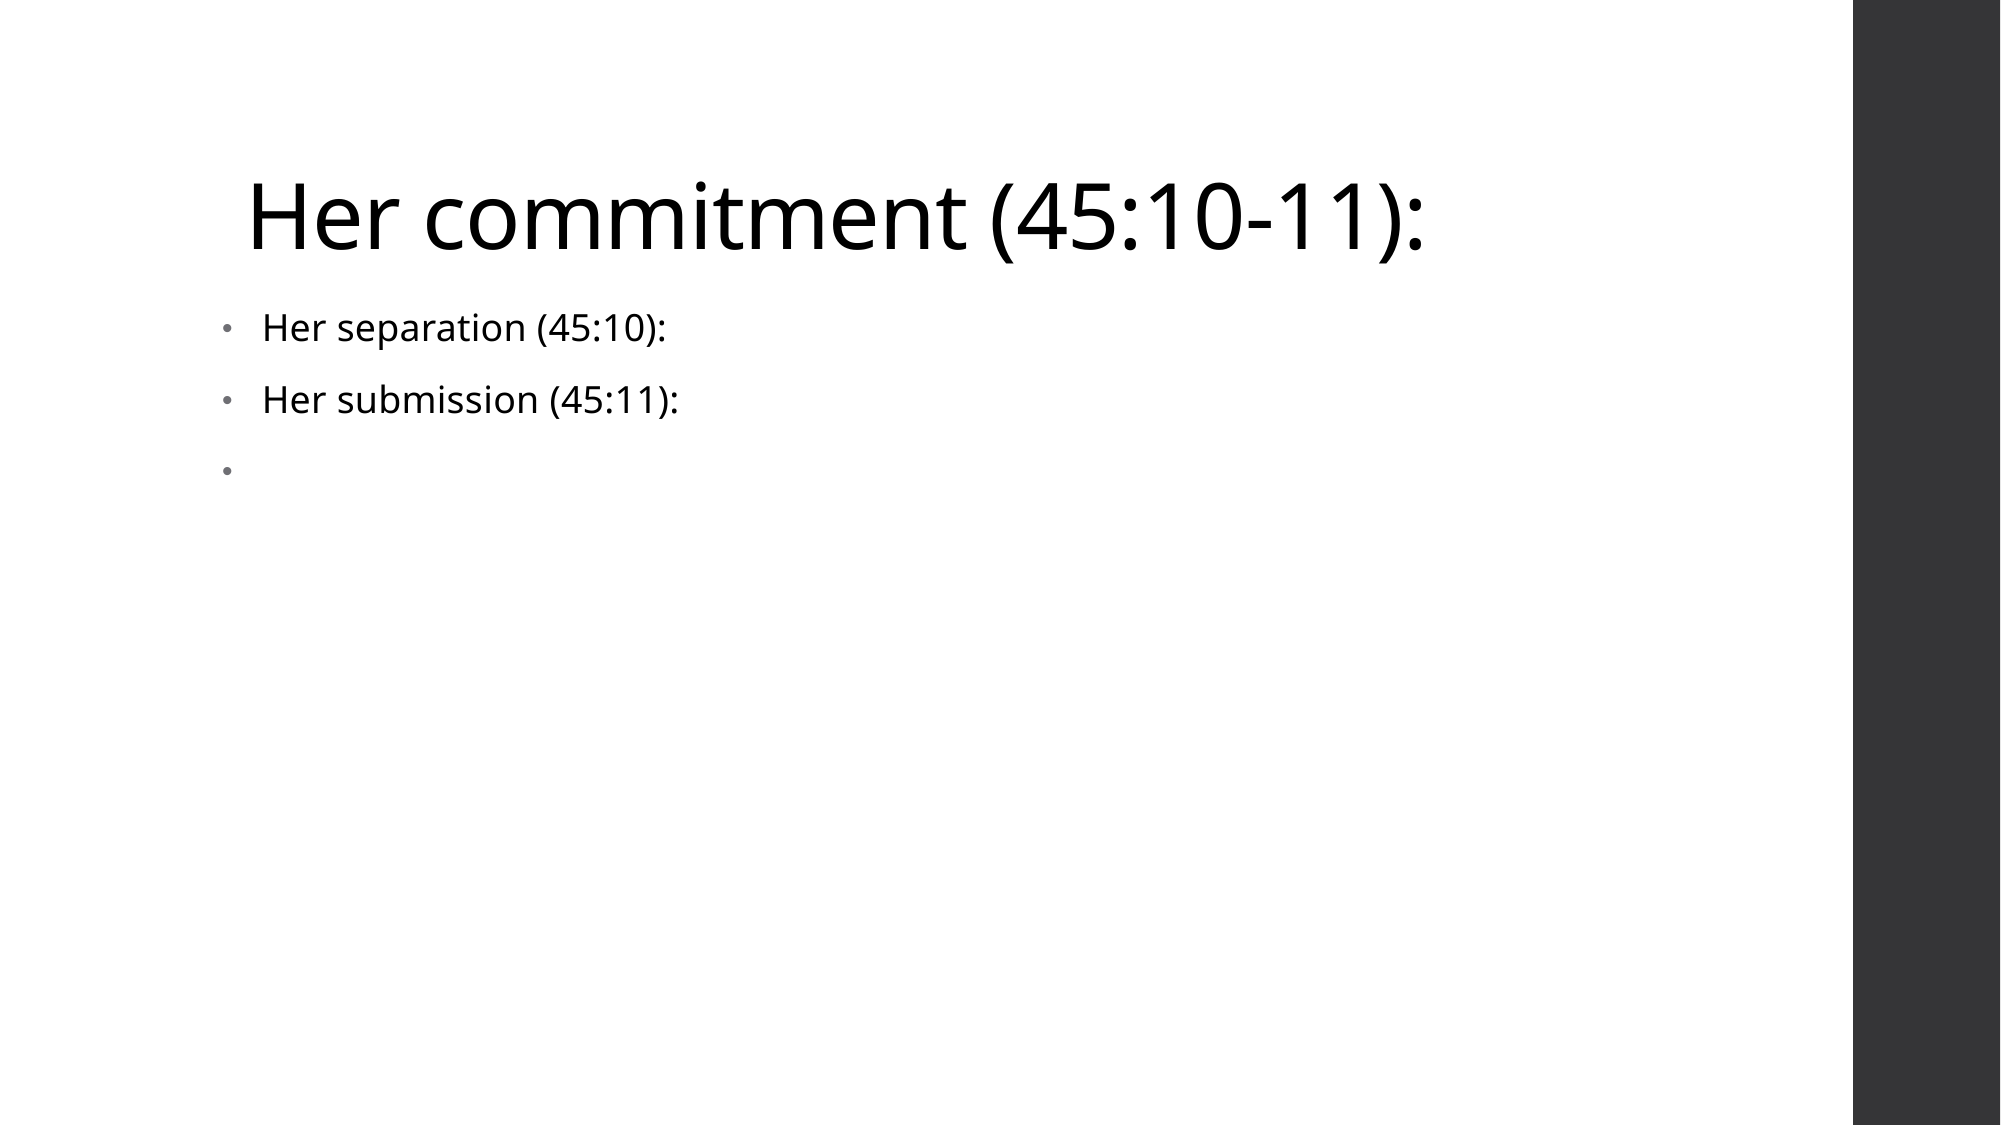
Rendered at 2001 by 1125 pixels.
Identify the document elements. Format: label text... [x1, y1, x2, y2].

title Her commitment (45:10-11): [206, 60, 1797, 278]
list Her separation (45:10): Her submission (45:11): [206, 299, 1617, 1014]
